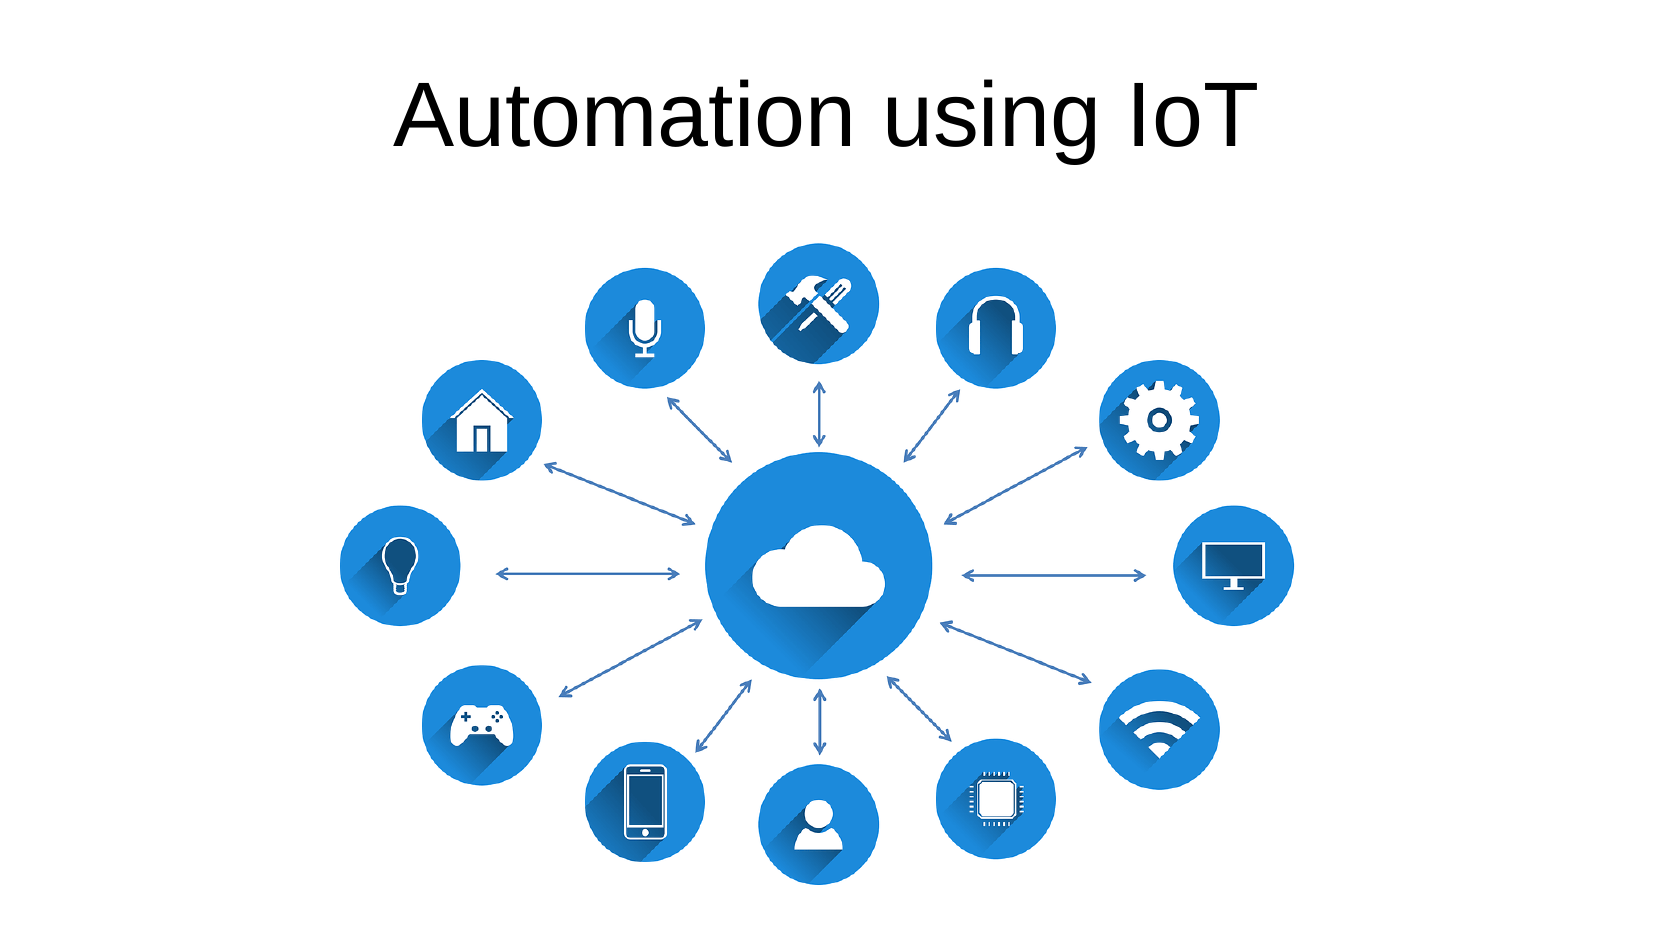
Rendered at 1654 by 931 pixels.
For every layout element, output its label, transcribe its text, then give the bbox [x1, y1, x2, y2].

picture [300, 206, 1328, 916]
title Automation using IoT [82, 37, 1571, 193]
